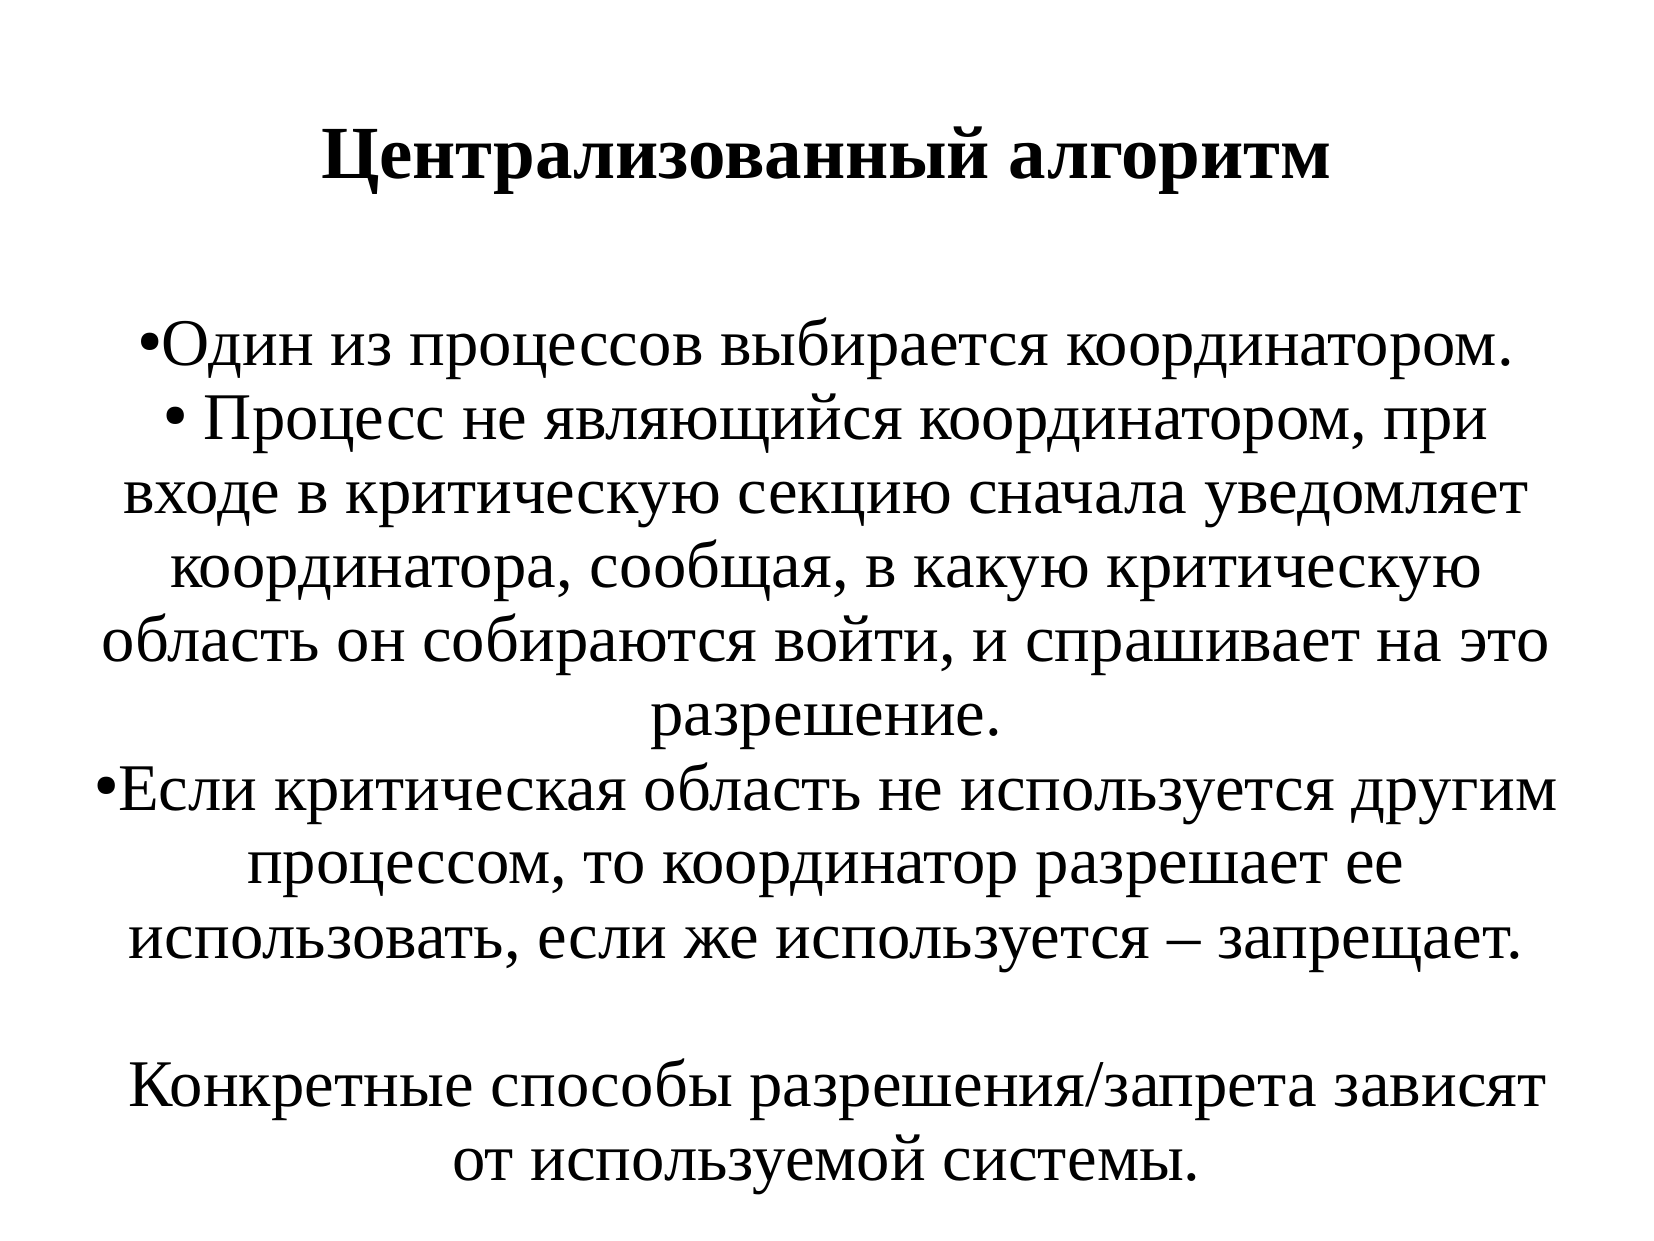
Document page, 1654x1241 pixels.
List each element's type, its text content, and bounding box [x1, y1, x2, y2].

title Централизованный алгоритм [82, 56, 1571, 250]
subtitle Один из процессов выбирается координатором. Процесс не являющийся координатором, при входе в критическую секцию сначала уведомляет координатора, сообщая, в какую критическую область он собираются войти, и спрашивает на это разрешение. Если критическая область не используется другим процессом, то координатор разрешает ее использовать, если же используется – запрещает. Конкретные способы разрешения/запрета зависят от используемой системы. [82, 290, 1571, 1211]
